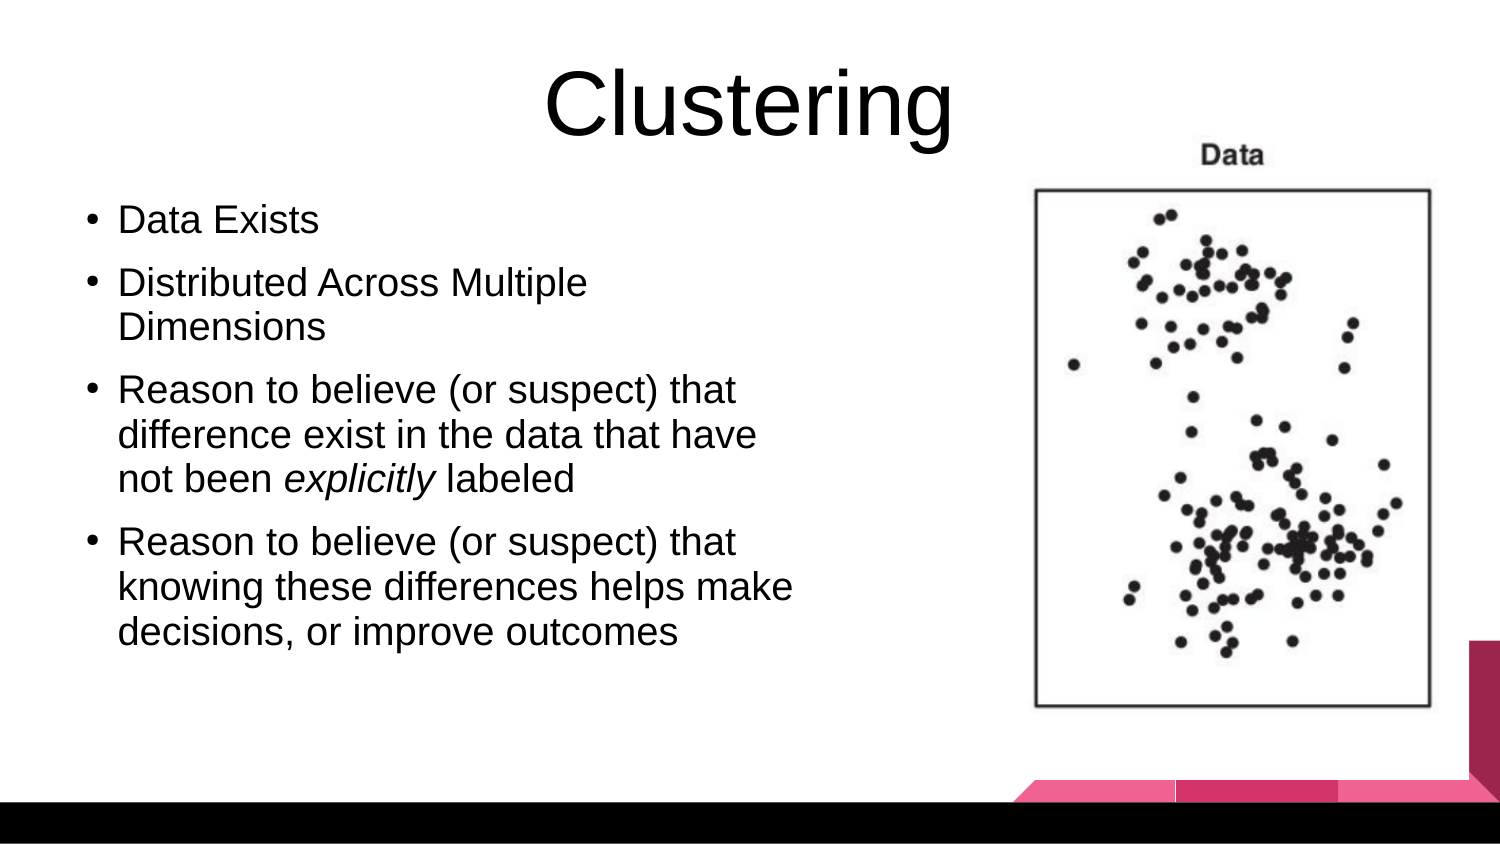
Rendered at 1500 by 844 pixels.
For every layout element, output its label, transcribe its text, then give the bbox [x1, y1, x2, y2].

list Data Exists Distributed Across Multiple Dimensions Reason to believe (or suspect) that difference exist in the data that have not been explicitly labeled Reason to believe (or suspect) that knowing these differences helps make decisions, or improve outcomes [75, 197, 796, 687]
title Clustering [75, 33, 1425, 175]
picture [990, 135, 1470, 781]
